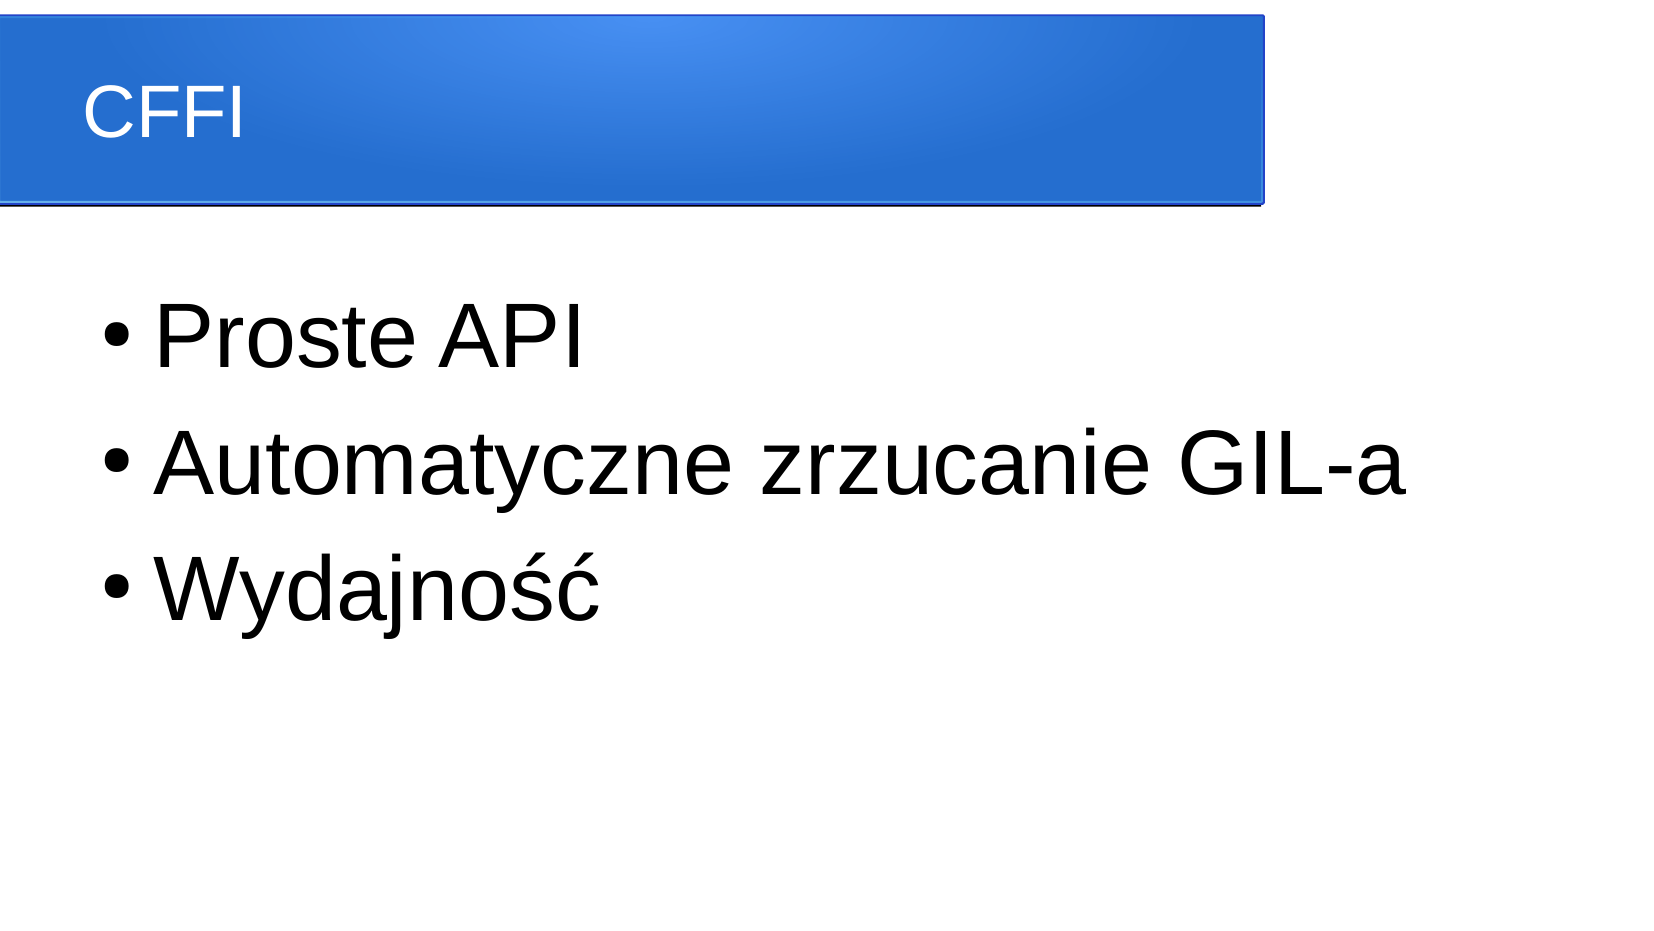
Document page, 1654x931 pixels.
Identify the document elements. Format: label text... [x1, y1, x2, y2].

list Proste API Automatyczne zrzucanie GIL-a Wydajność [82, 285, 1571, 764]
title CFFI [82, 35, 1235, 189]
